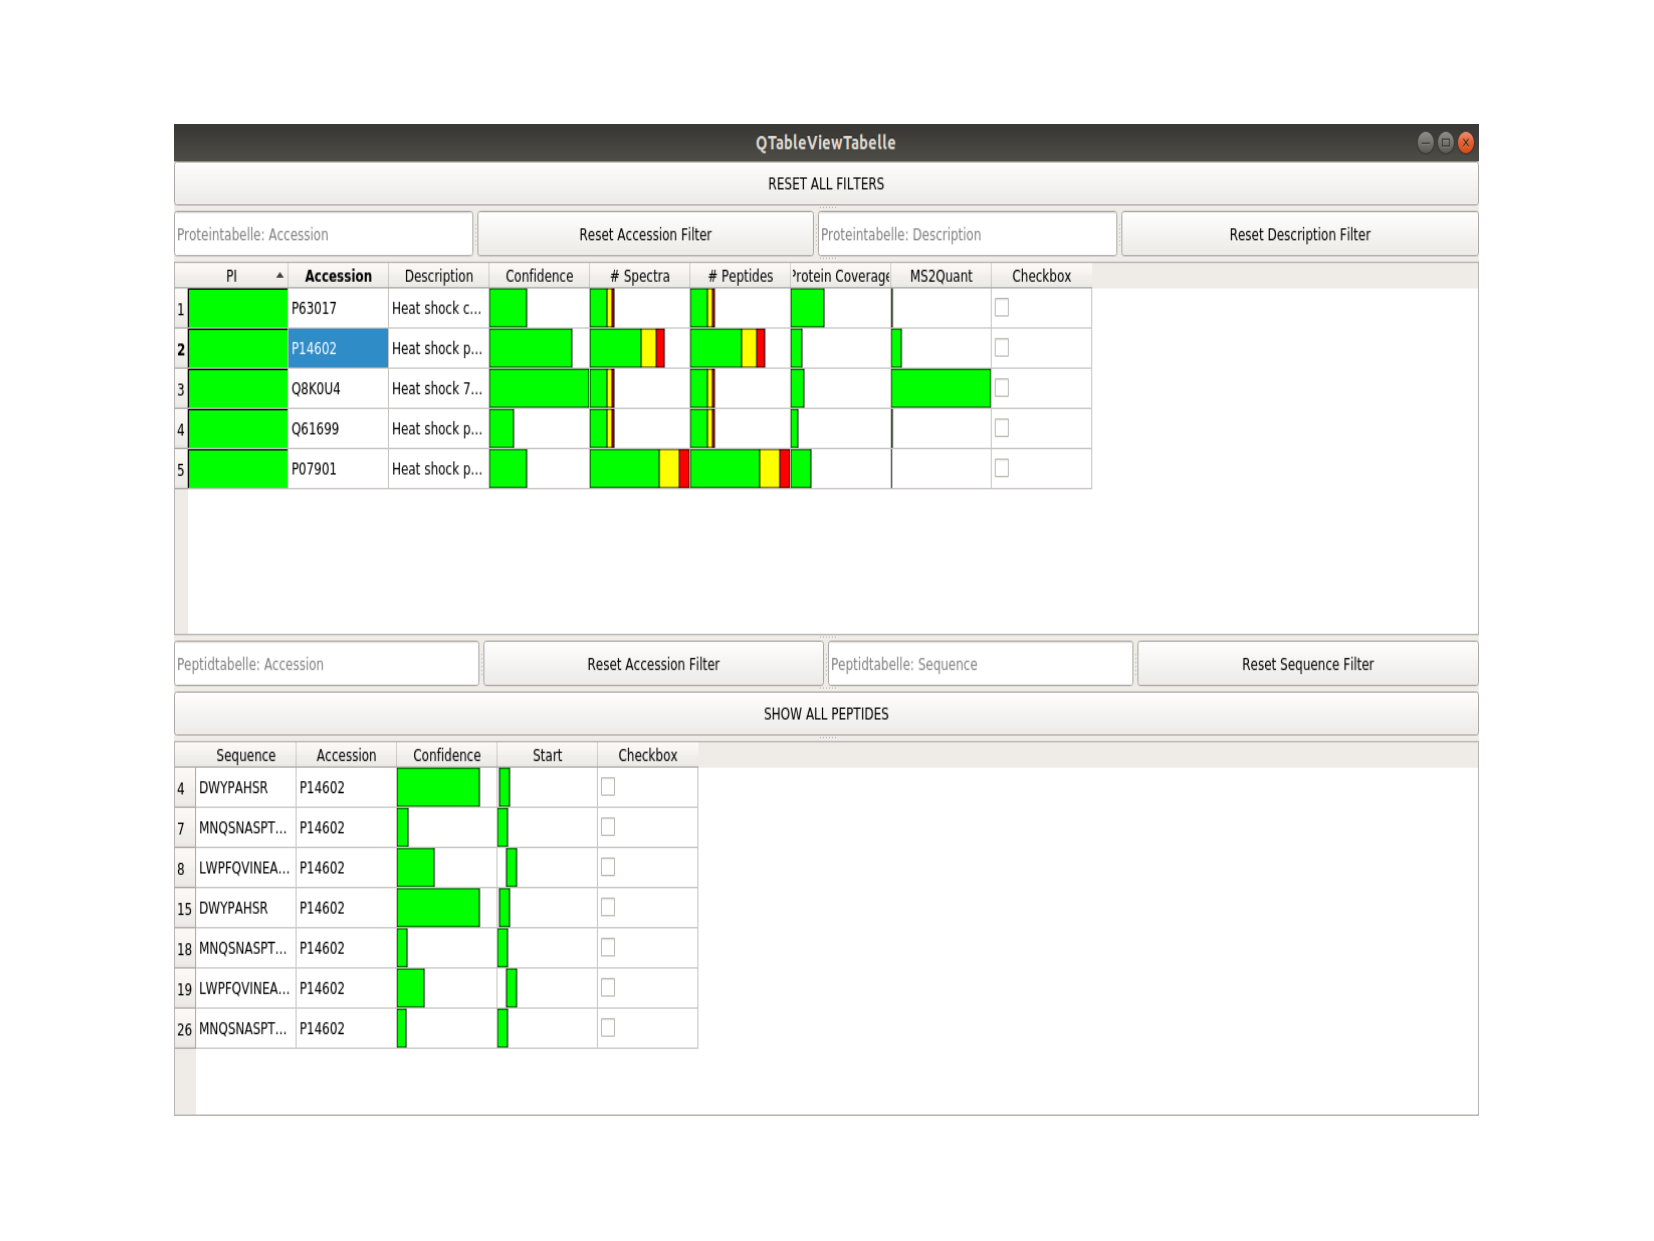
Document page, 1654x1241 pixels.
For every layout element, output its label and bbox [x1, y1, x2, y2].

picture [174, 124, 1479, 1116]
